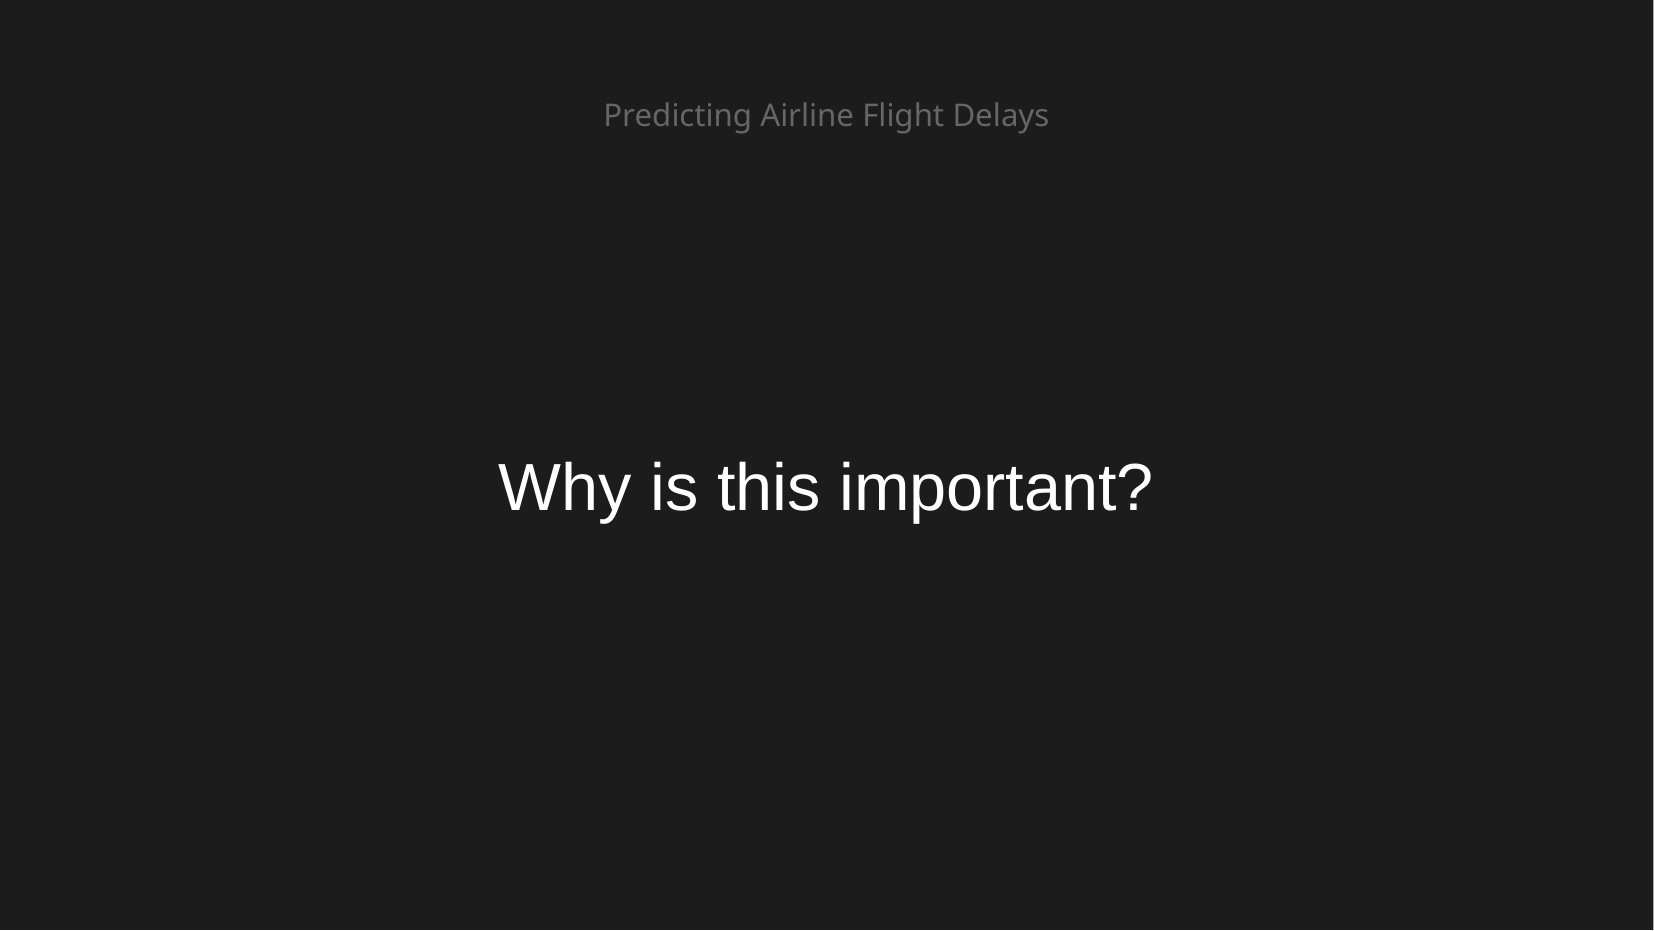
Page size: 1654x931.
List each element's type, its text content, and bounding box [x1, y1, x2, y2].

title Predicting Airline Flight Delays [82, 37, 1571, 193]
subtitle Why is this important? [82, 217, 1571, 758]
